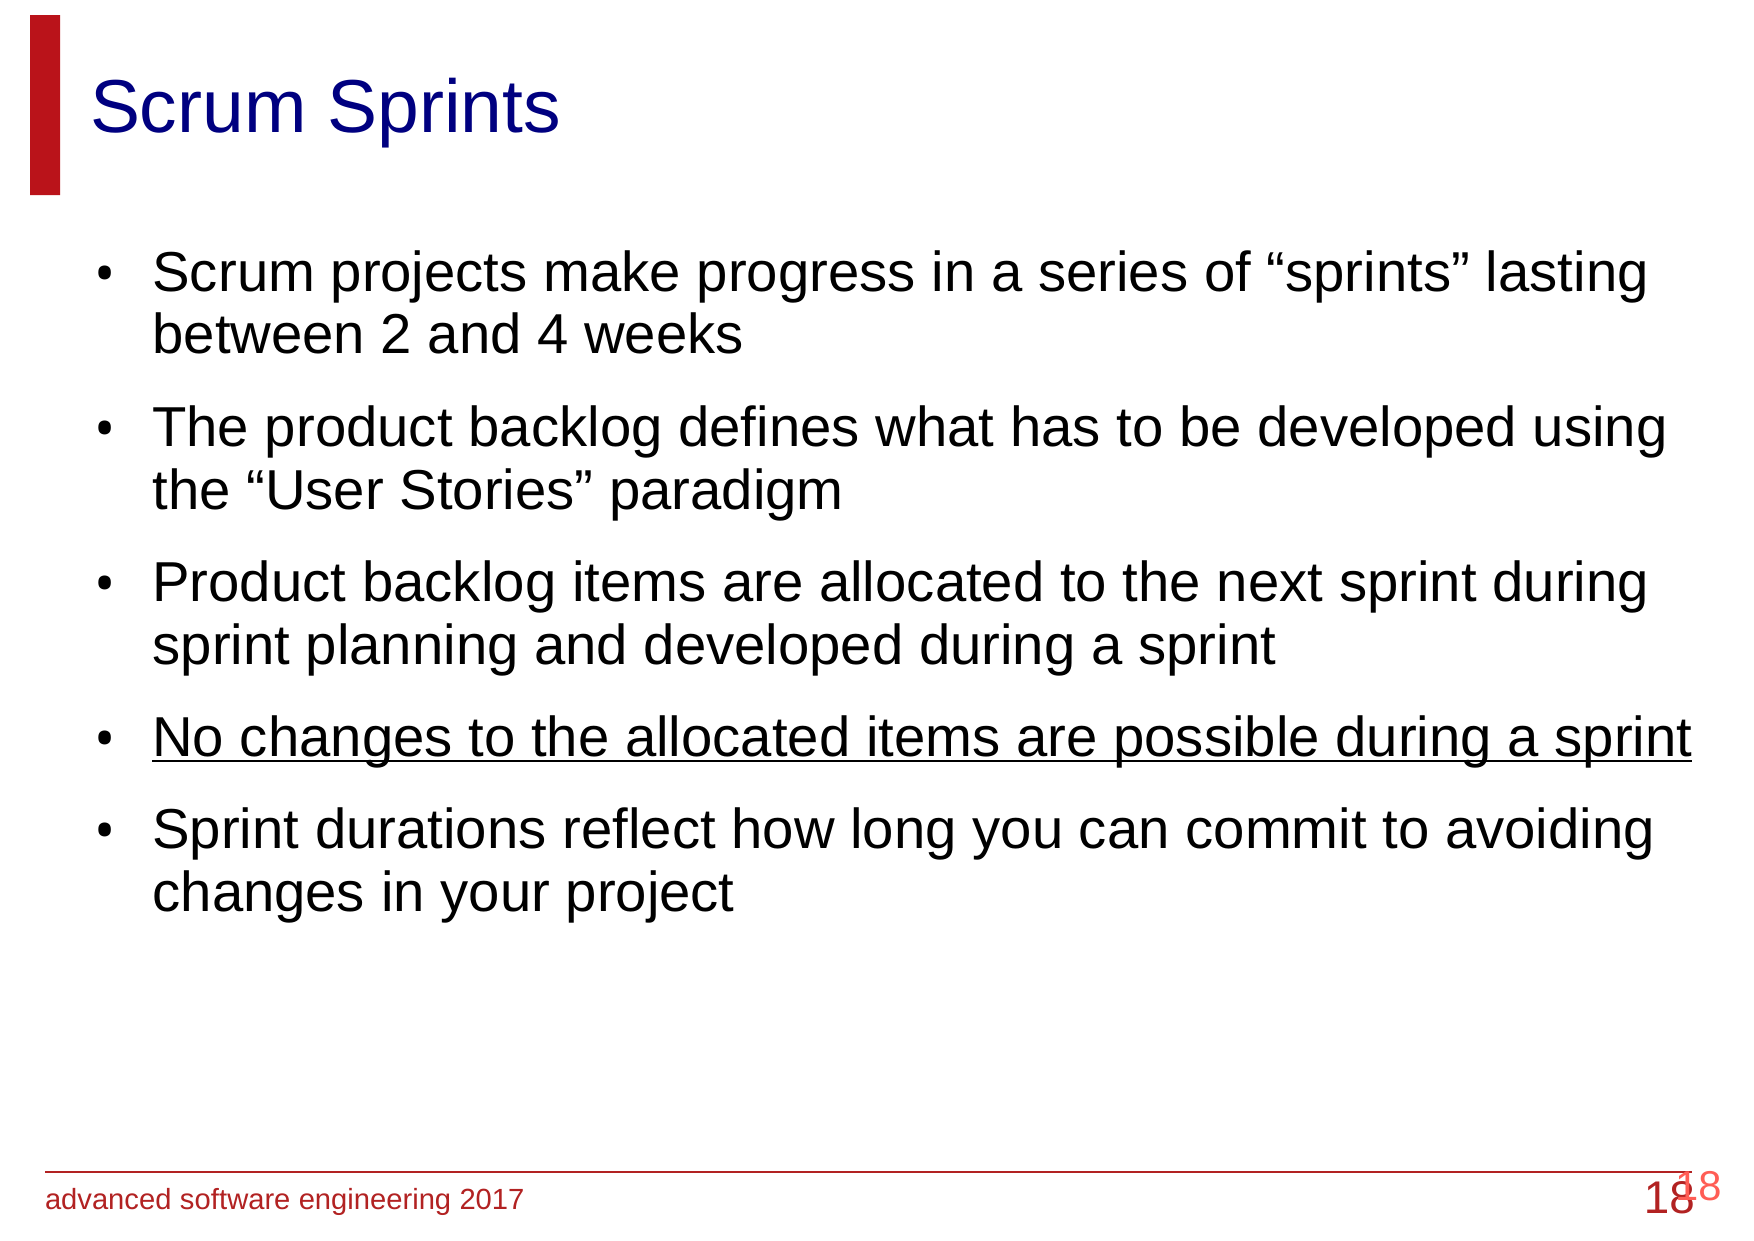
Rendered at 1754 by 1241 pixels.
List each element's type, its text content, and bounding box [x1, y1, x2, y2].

list Scrum projects make progress in a series of “sprints” lasting between 2 and 4 weeks The product backlog defines what has to be developed using the “User Stories” paradigm Product backlog items are allocated to the next sprint during sprint planning and developed during a sprint No changes to the allocated items are possible during a sprint Sprint durations reflect how long you can commit to avoiding changes in your project [87, 240, 1696, 1130]
title Scrum Sprints [90, 17, 1696, 196]
text_box <number> [1603, 1158, 1754, 1209]
